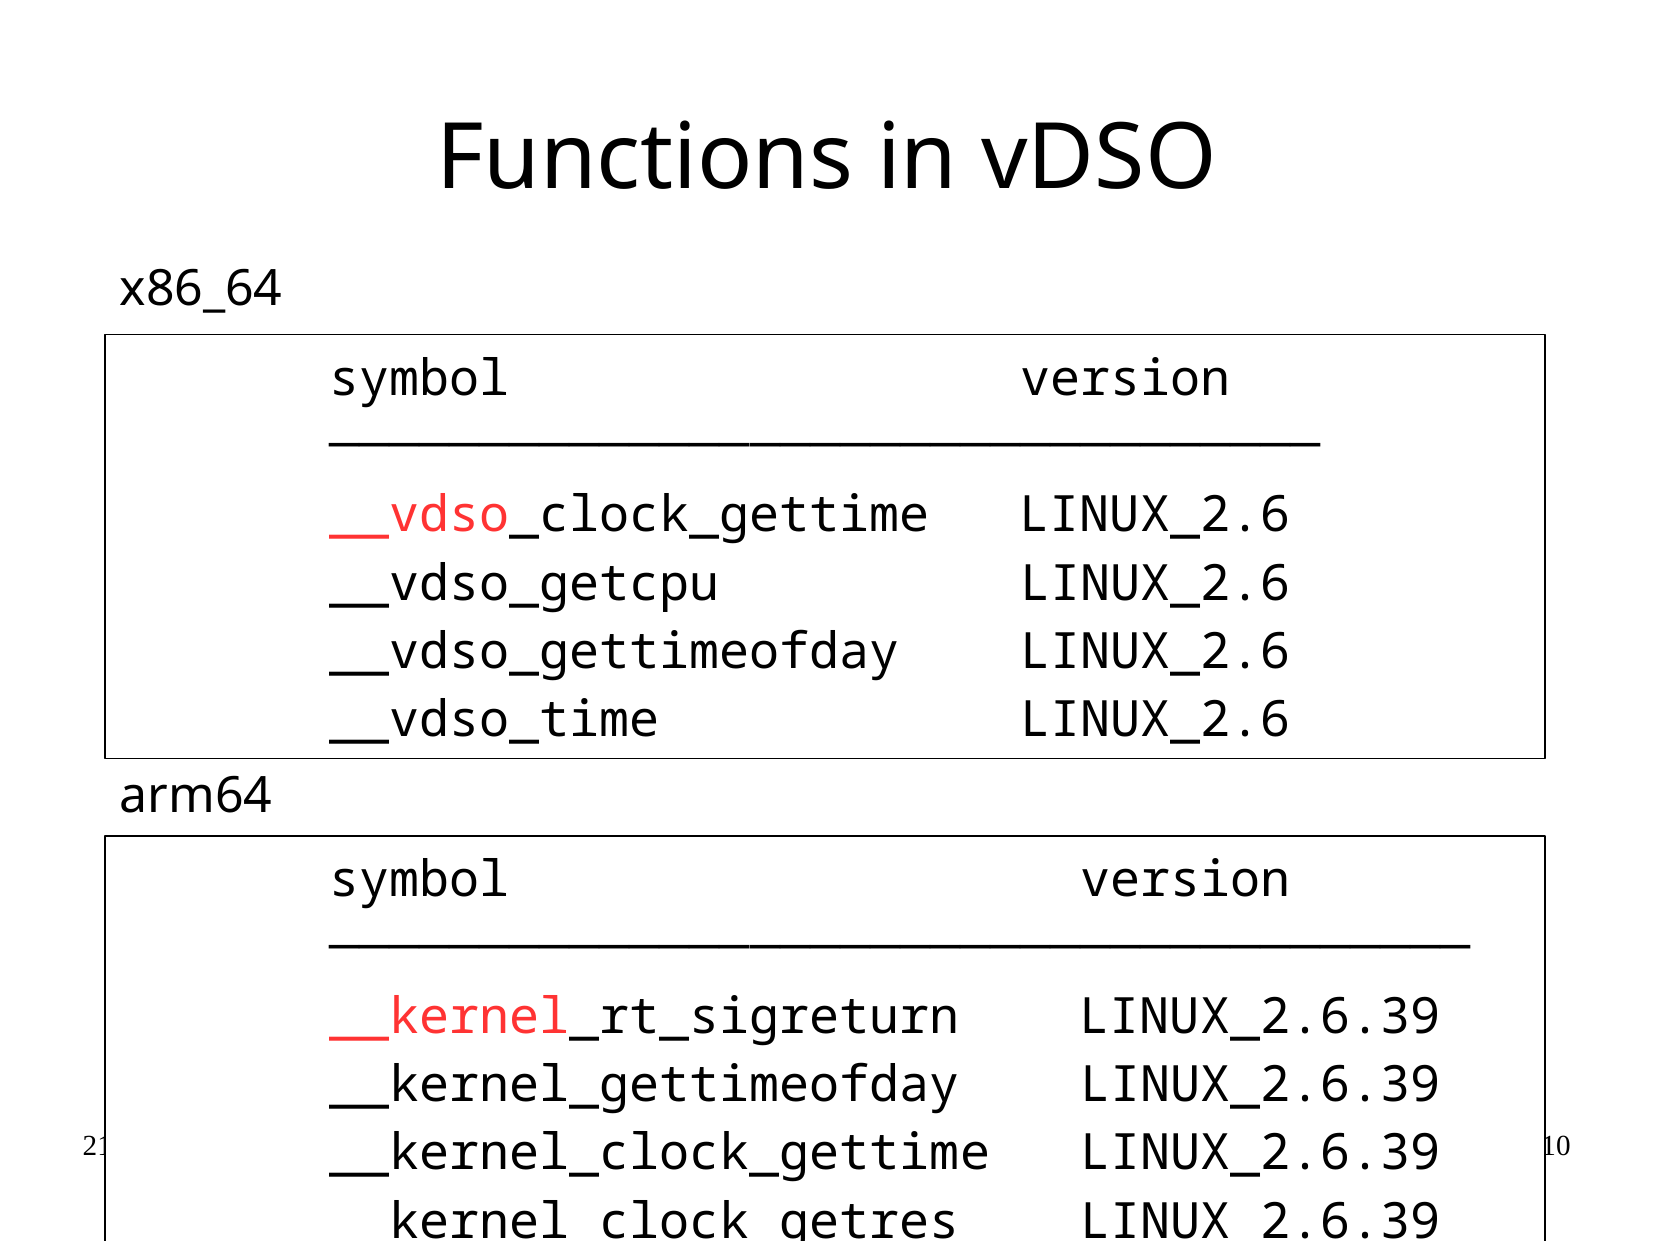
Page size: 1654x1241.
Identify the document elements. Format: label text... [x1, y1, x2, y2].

text_box arm64 [105, 751, 301, 828]
title Functions in vDSO [82, 49, 1571, 257]
text_box symbol version ───────────────────────────────── __vdso_clock_gettime LINUX_2.6 __vdso_getcpu LINUX_2.6 __vdso_gettimeofday LINUX_2.6 __vdso_time LINUX_2.6 [105, 334, 1546, 706]
text_box symbol version ────────────────────────────────────── __kernel_rt_sigreturn LINUX_2.6.39 __kernel_gettimeofday LINUX_2.6.39 __kernel_clock_gettime LINUX_2.6.39 __kernel_clock_getres LINUX_2.6.39 [105, 835, 1546, 1186]
text_box x86_64 [105, 244, 301, 325]
